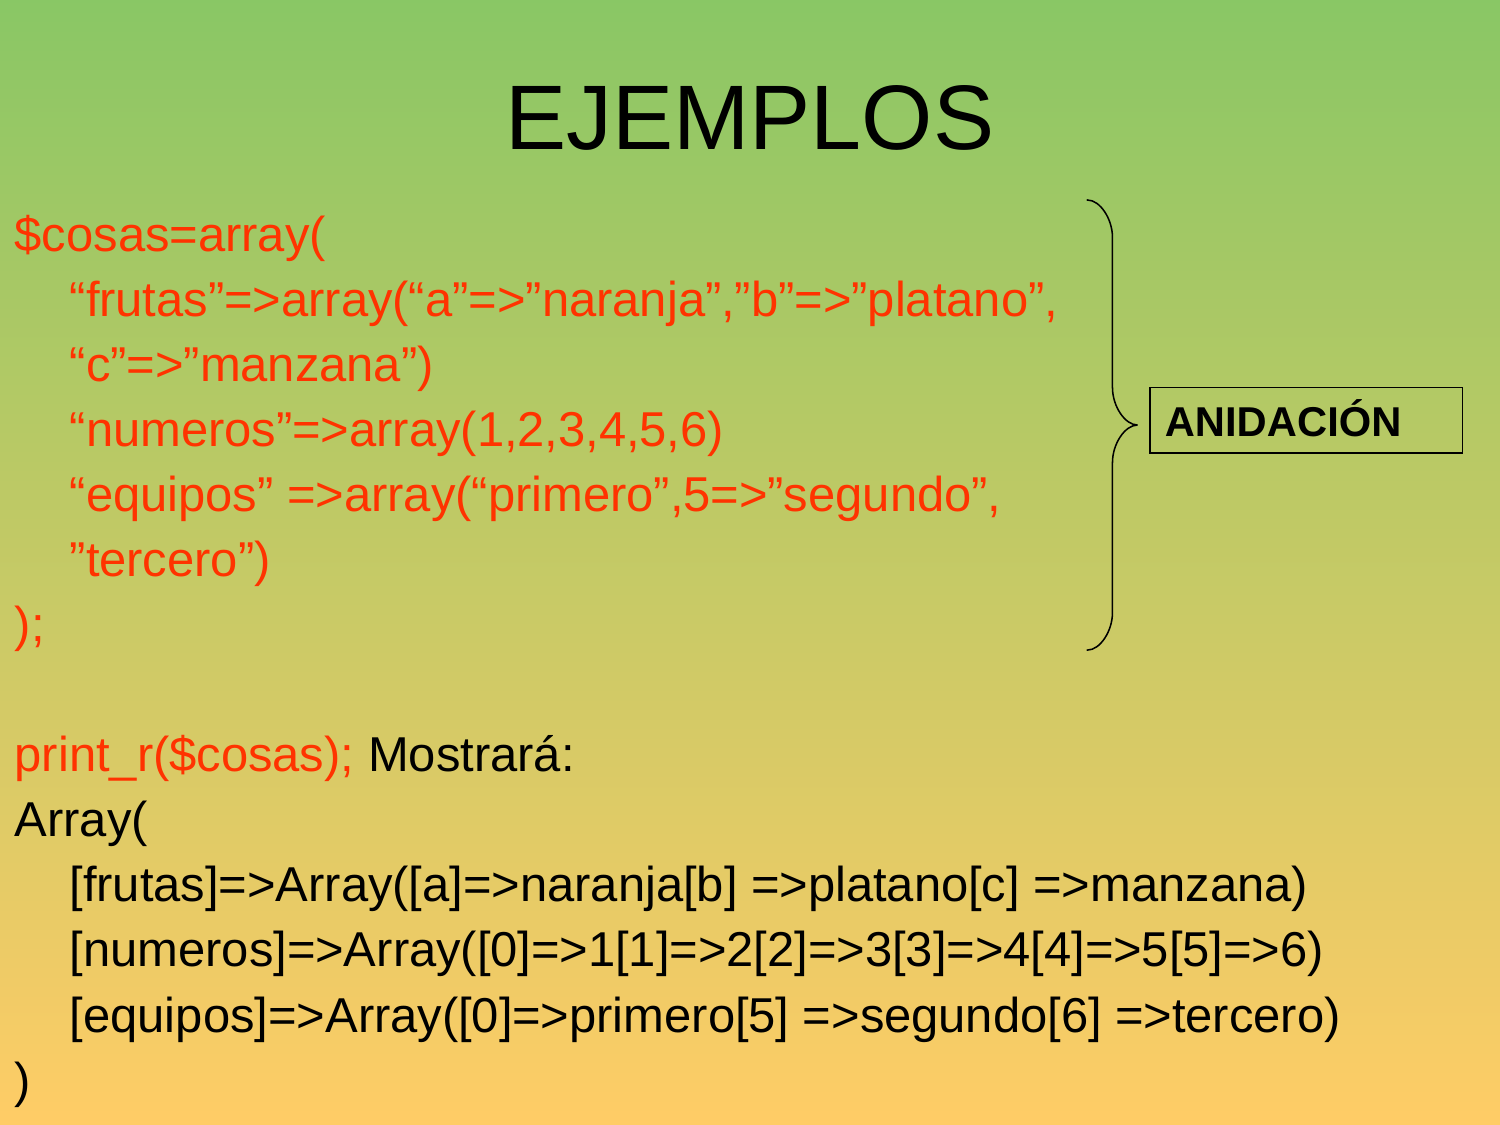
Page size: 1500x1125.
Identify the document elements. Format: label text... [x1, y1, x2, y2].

list $cosas=array( “frutas”=>array(“a”=>”naranja”,”b”=>”platano”, “c”=>”manzana”) “numeros”=>array(1,2,3,4,5,6) “equipos” =>array(“primero”,5=>”segundo”, ”tercero”) ); print_r($cosas); Mostrará: Array( [frutas]=>Array([a]=>naranja[b] =>platano[c] =>manzana) [numeros]=>Array([0]=>1[1]=>2[2]=>3[3]=>4[4]=>5[5]=>6) [equipos]=>Array([0]=>primero[5] =>segundo[6] =>tercero) ) [0, 225, 1500, 1125]
title EJEMPLOS [0, 0, 1500, 225]
text_box ANIDACIÓN [1149, 387, 1463, 454]
